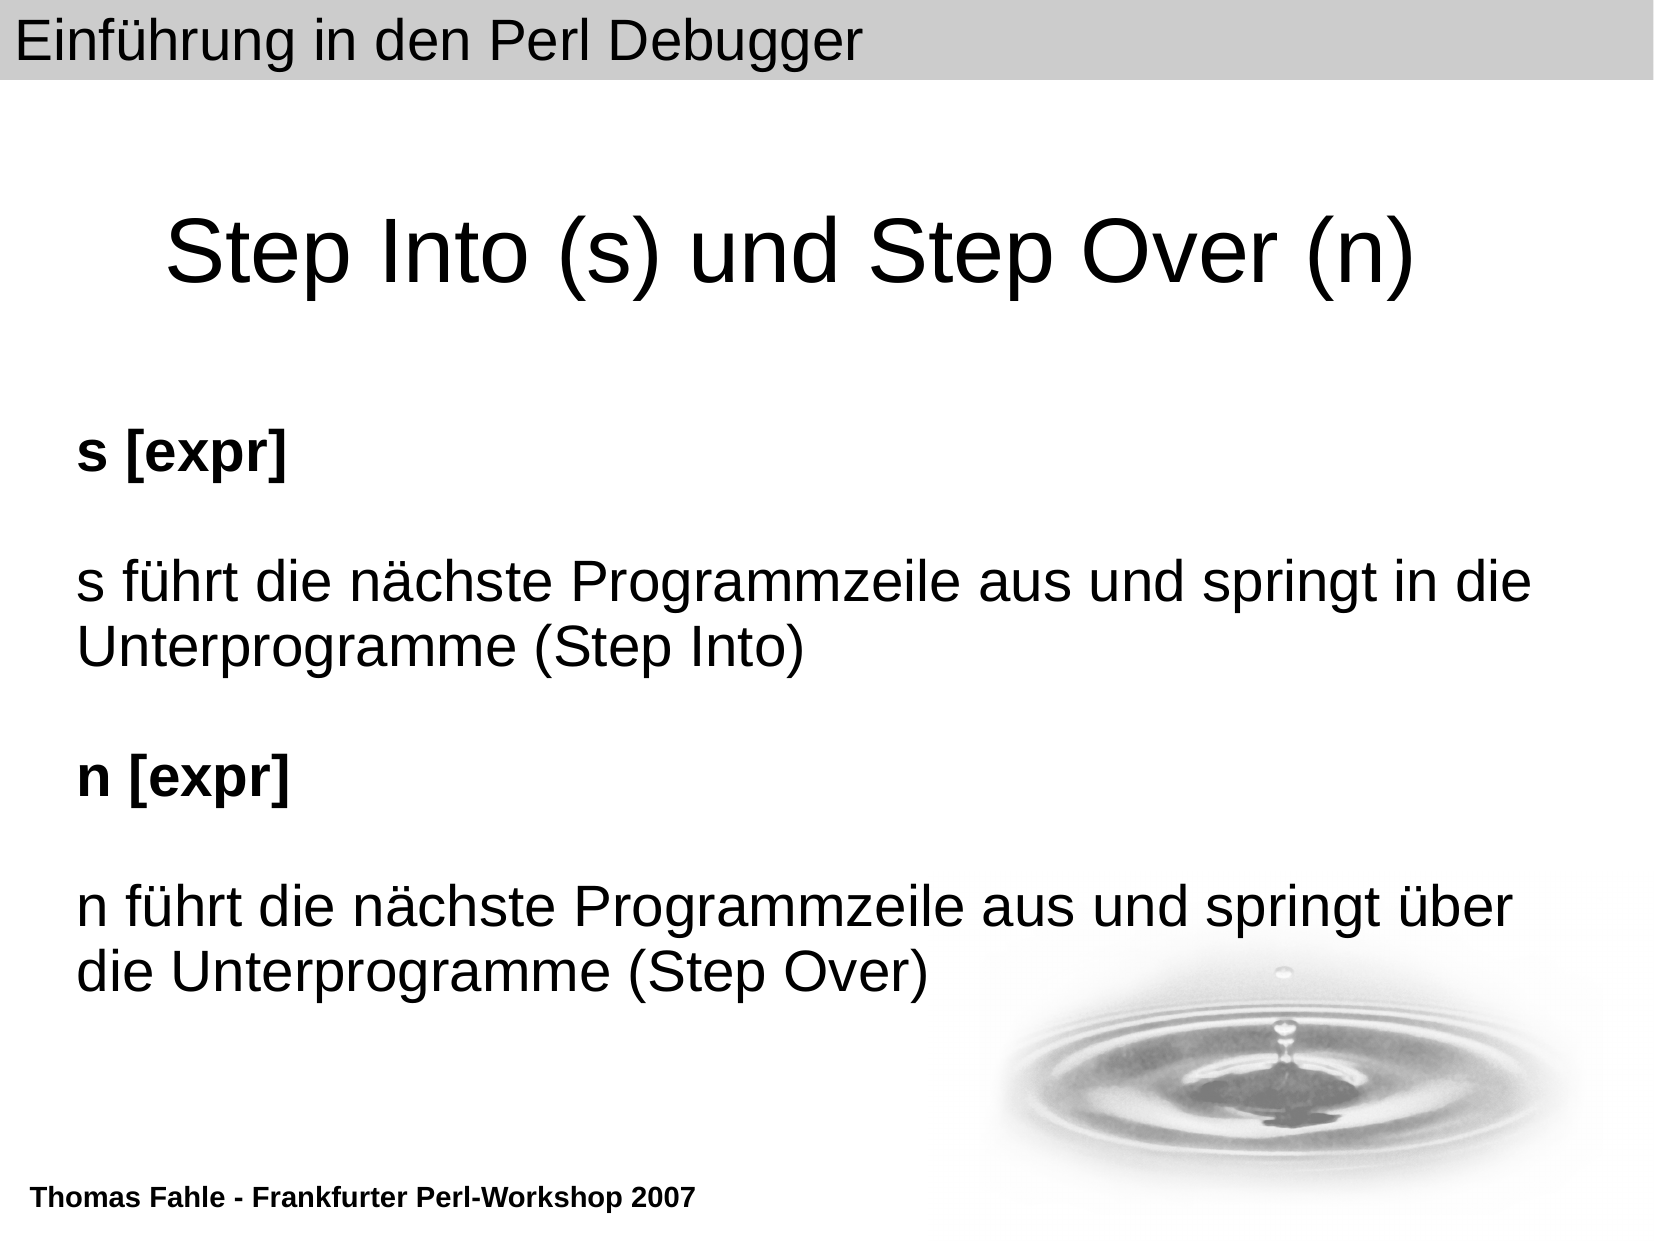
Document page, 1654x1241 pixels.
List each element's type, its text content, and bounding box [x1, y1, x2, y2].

subtitle s [expr] s führt die nächste Programmzeile aus und springt in die Unterprogramme (Step Into) n [expr] n führt die nächste Programmzeile aus und springt über die Unterprogramme (Step Over) [76, 352, 1565, 1004]
picture [0, 80, 1654, 1241]
title Step Into (s) und Step Over (n) [47, 147, 1536, 355]
